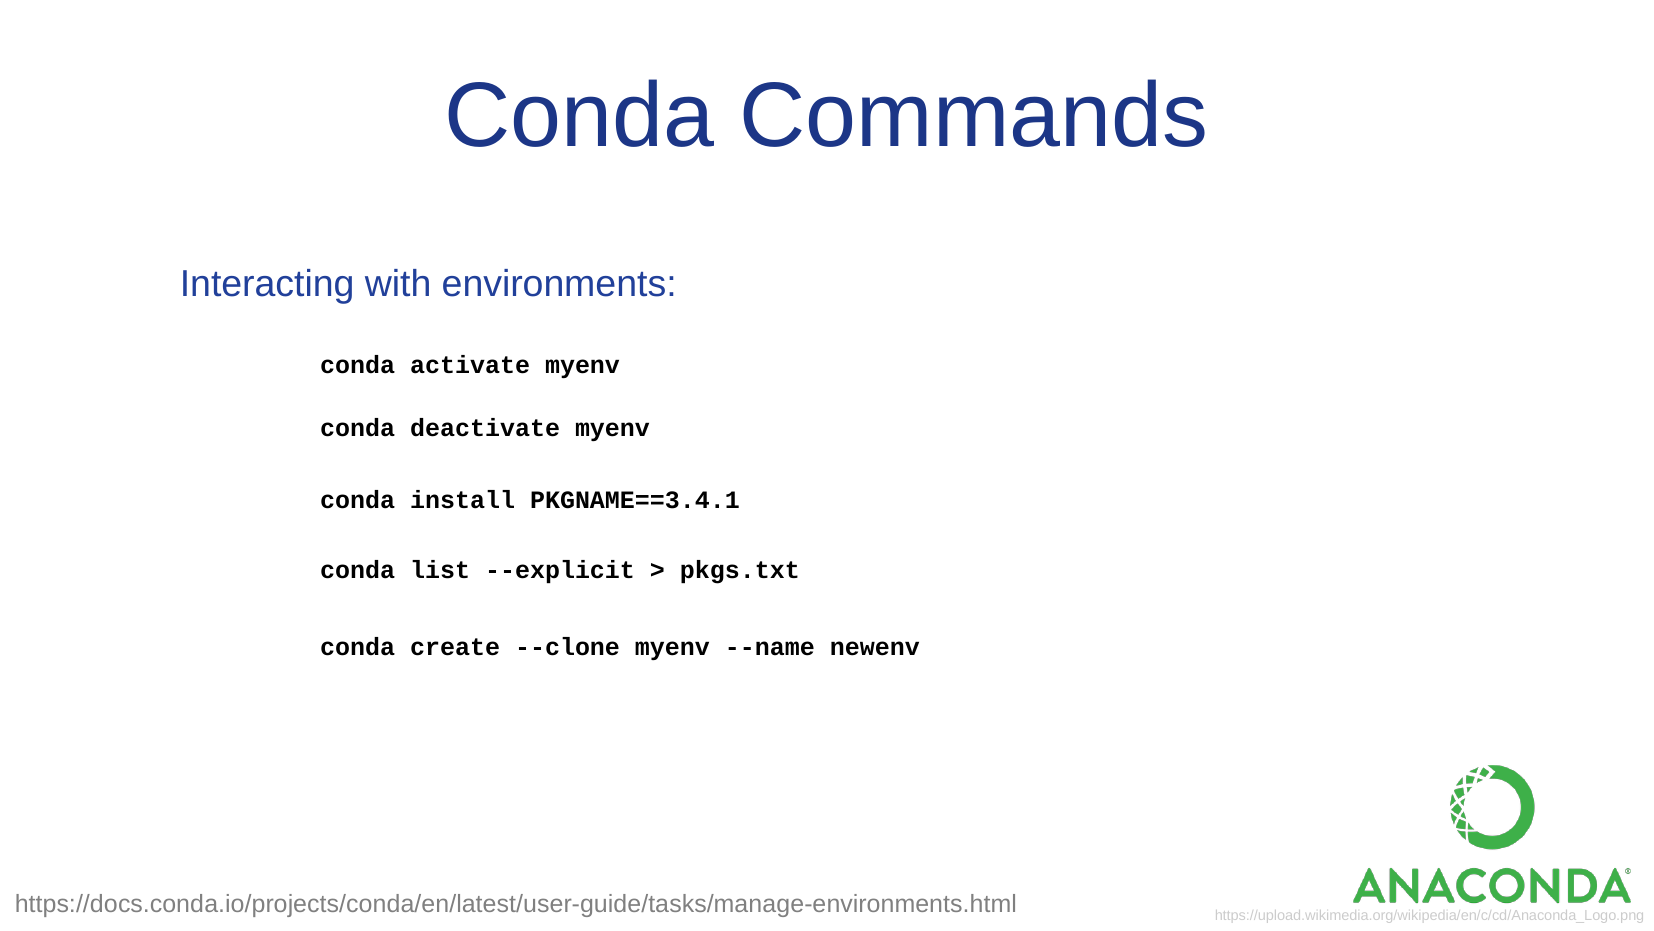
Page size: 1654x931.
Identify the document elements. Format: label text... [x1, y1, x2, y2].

text_box conda install PKGNAME==3.4.1 [305, 480, 802, 550]
title Conda Commands [82, 37, 1571, 193]
text_box conda activate myenv [305, 345, 804, 417]
text_box conda list --explicit > pkgs.txt [305, 550, 1321, 623]
text_box Interacting with environments: [165, 255, 721, 354]
text_box conda create --clone myenv --name newenv [305, 627, 1006, 700]
text_box conda deactivate myenv [305, 408, 826, 481]
text_box https://docs.conda.io/projects/conda/en/latest/user-guide/tasks/manage-environments.html [0, 882, 1651, 931]
picture [1350, 762, 1636, 882]
